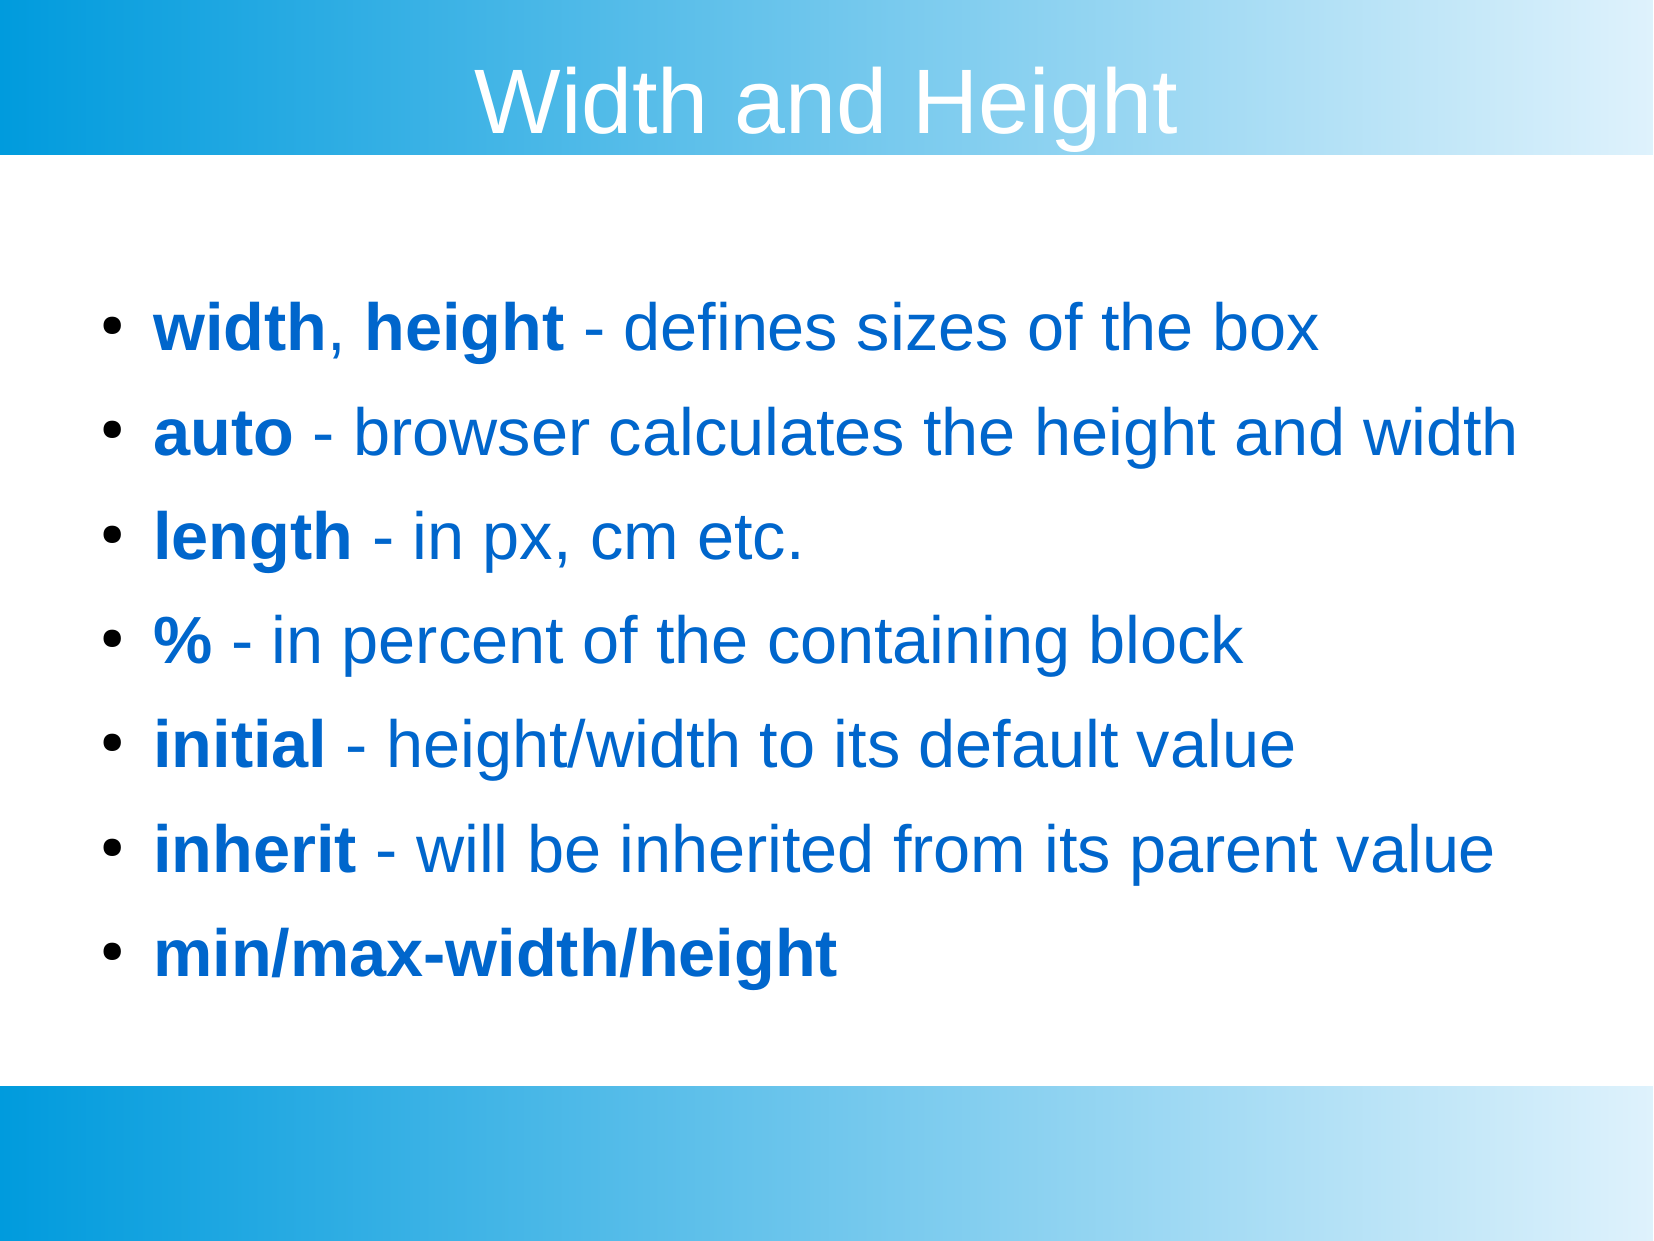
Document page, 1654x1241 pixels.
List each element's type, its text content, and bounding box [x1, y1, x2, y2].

title Width and Height [82, 49, 1571, 155]
list width, height - defines sizes of the box auto - browser calculates the height and width length - in px, cm etc. % - in percent of the containing block initial - height/width to its default value inherit - will be inherited from its parent value min/max-width/height [82, 290, 1571, 1010]
